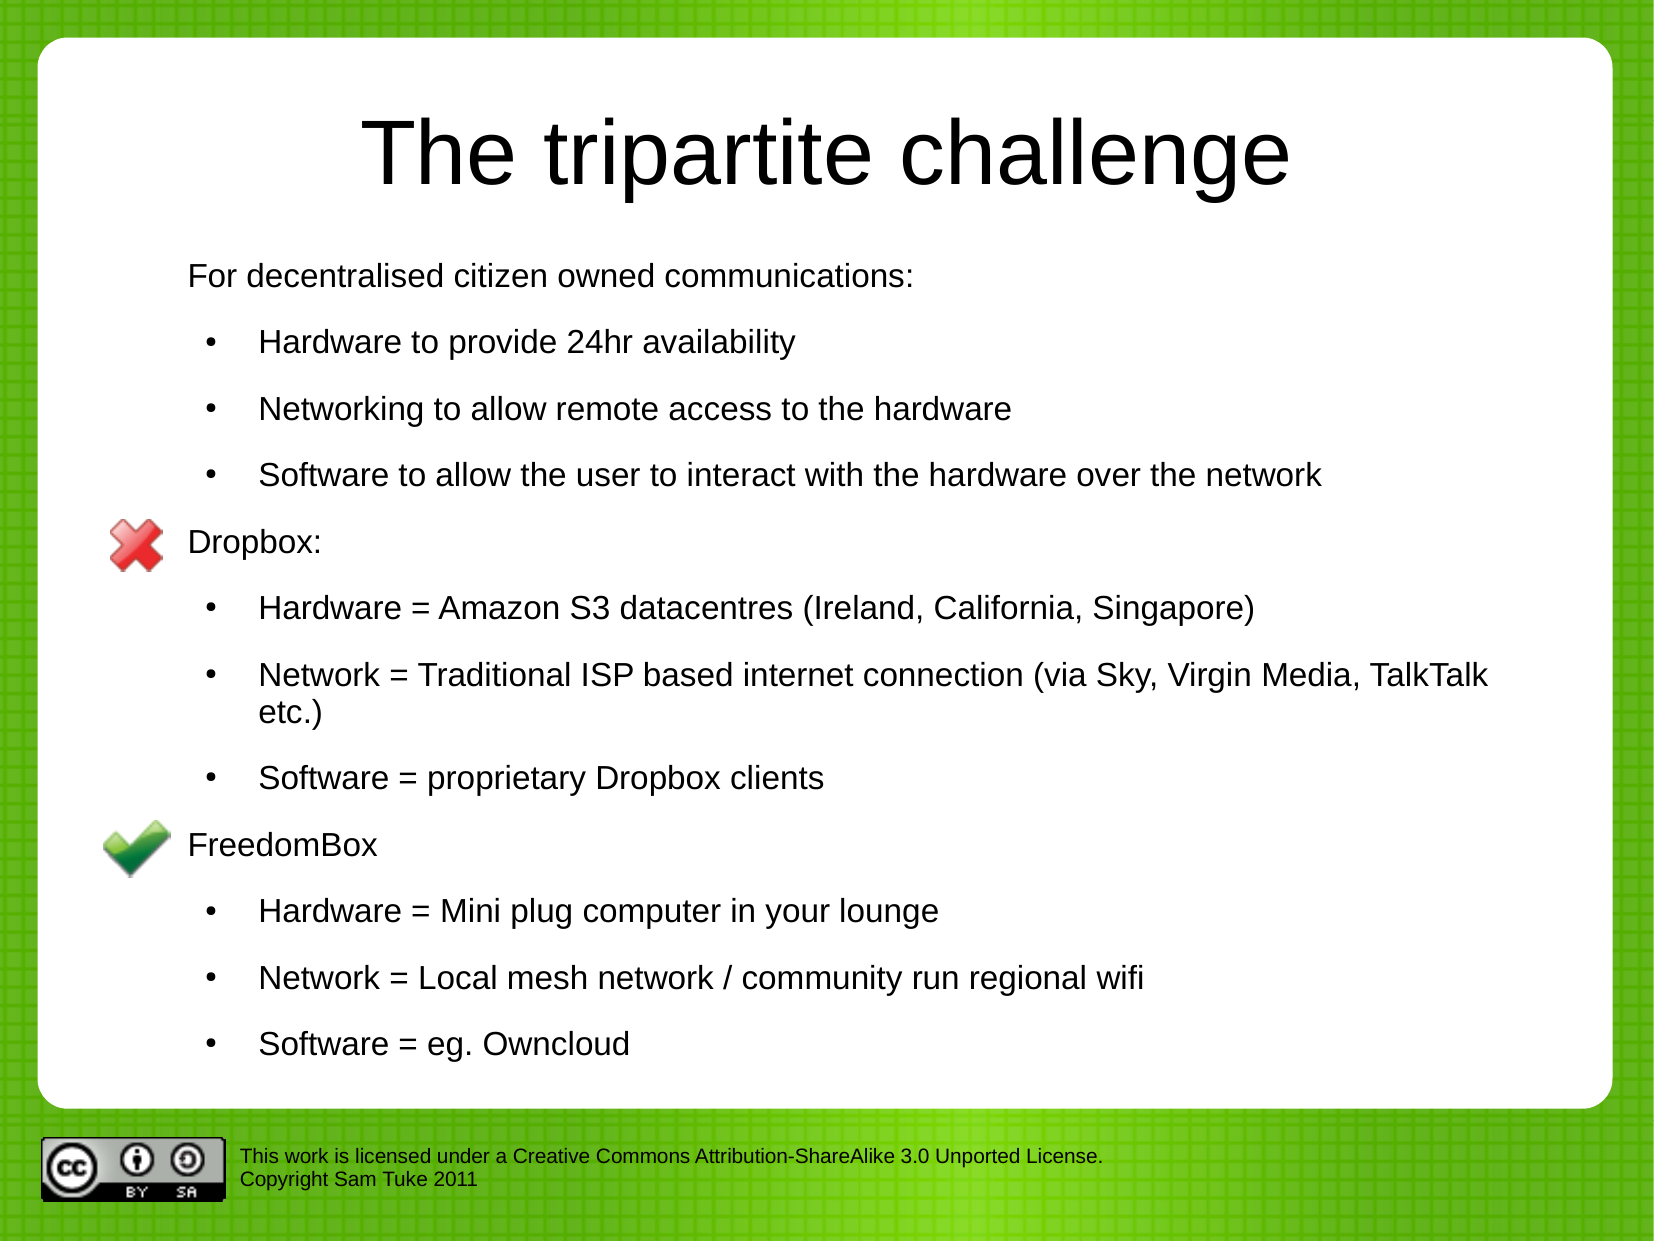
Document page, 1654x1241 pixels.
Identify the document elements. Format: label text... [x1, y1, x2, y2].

title The tripartite challenge [82, 49, 1571, 257]
list For decentralised citizen owned communications: Hardware to provide 24hr availability Networking to allow remote access to the hardware Software to allow the user to interact with the hardware over the network Dropbox: Hardware = Amazon S3 datacentres (Ireland, California, Singapore) Network = Traditional ISP based internet connection (via Sky, Virgin Media, TalkTalk etc.) Software = proprietary Dropbox clients FreedomBox Hardware = Mini plug computer in your lounge Network = Local mesh network / community run regional wifi Software = eg. Owncloud [187, 257, 1538, 1076]
picture [0, 0, 1654, 1241]
